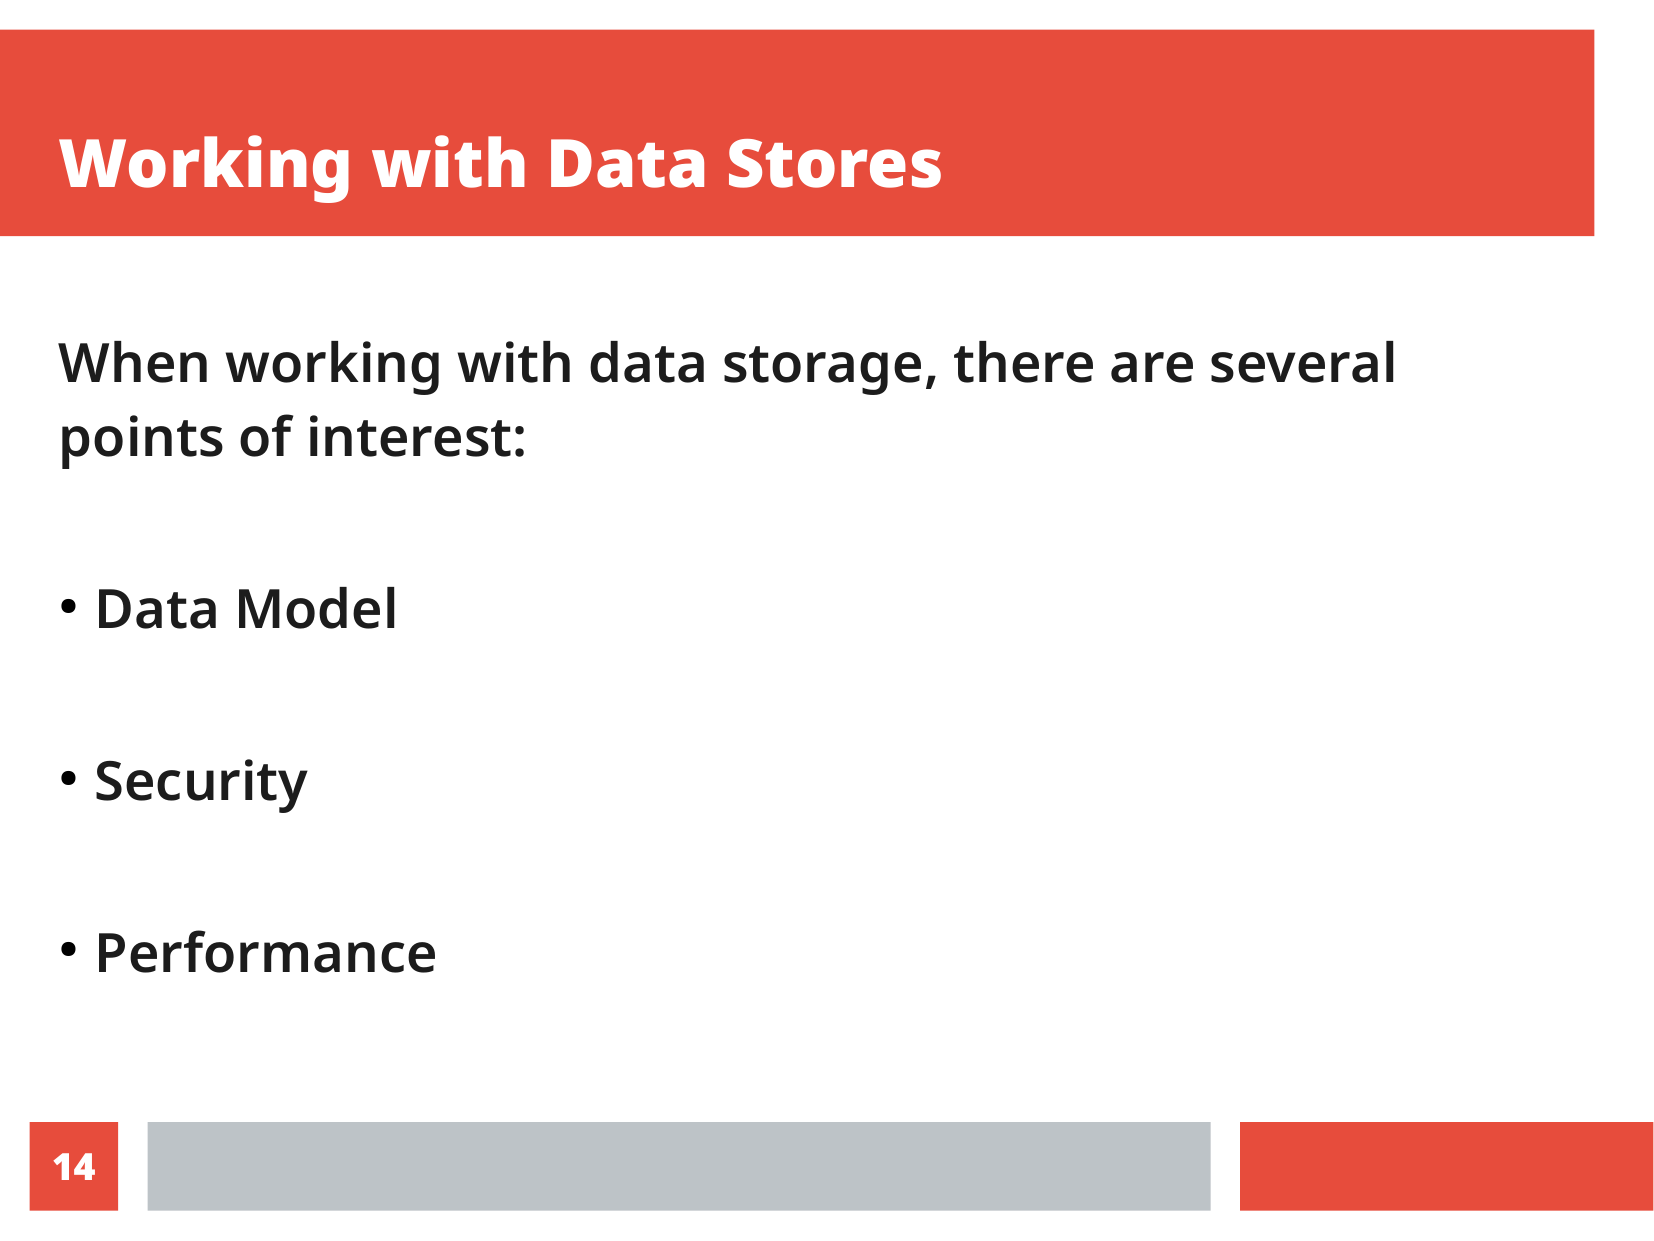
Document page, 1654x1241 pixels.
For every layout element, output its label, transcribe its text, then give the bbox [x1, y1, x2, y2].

list When working with data storage, there are several points of interest: Data Model Security Performance [59, 324, 1565, 1093]
title Working with Data Stores [59, 59, 1595, 207]
